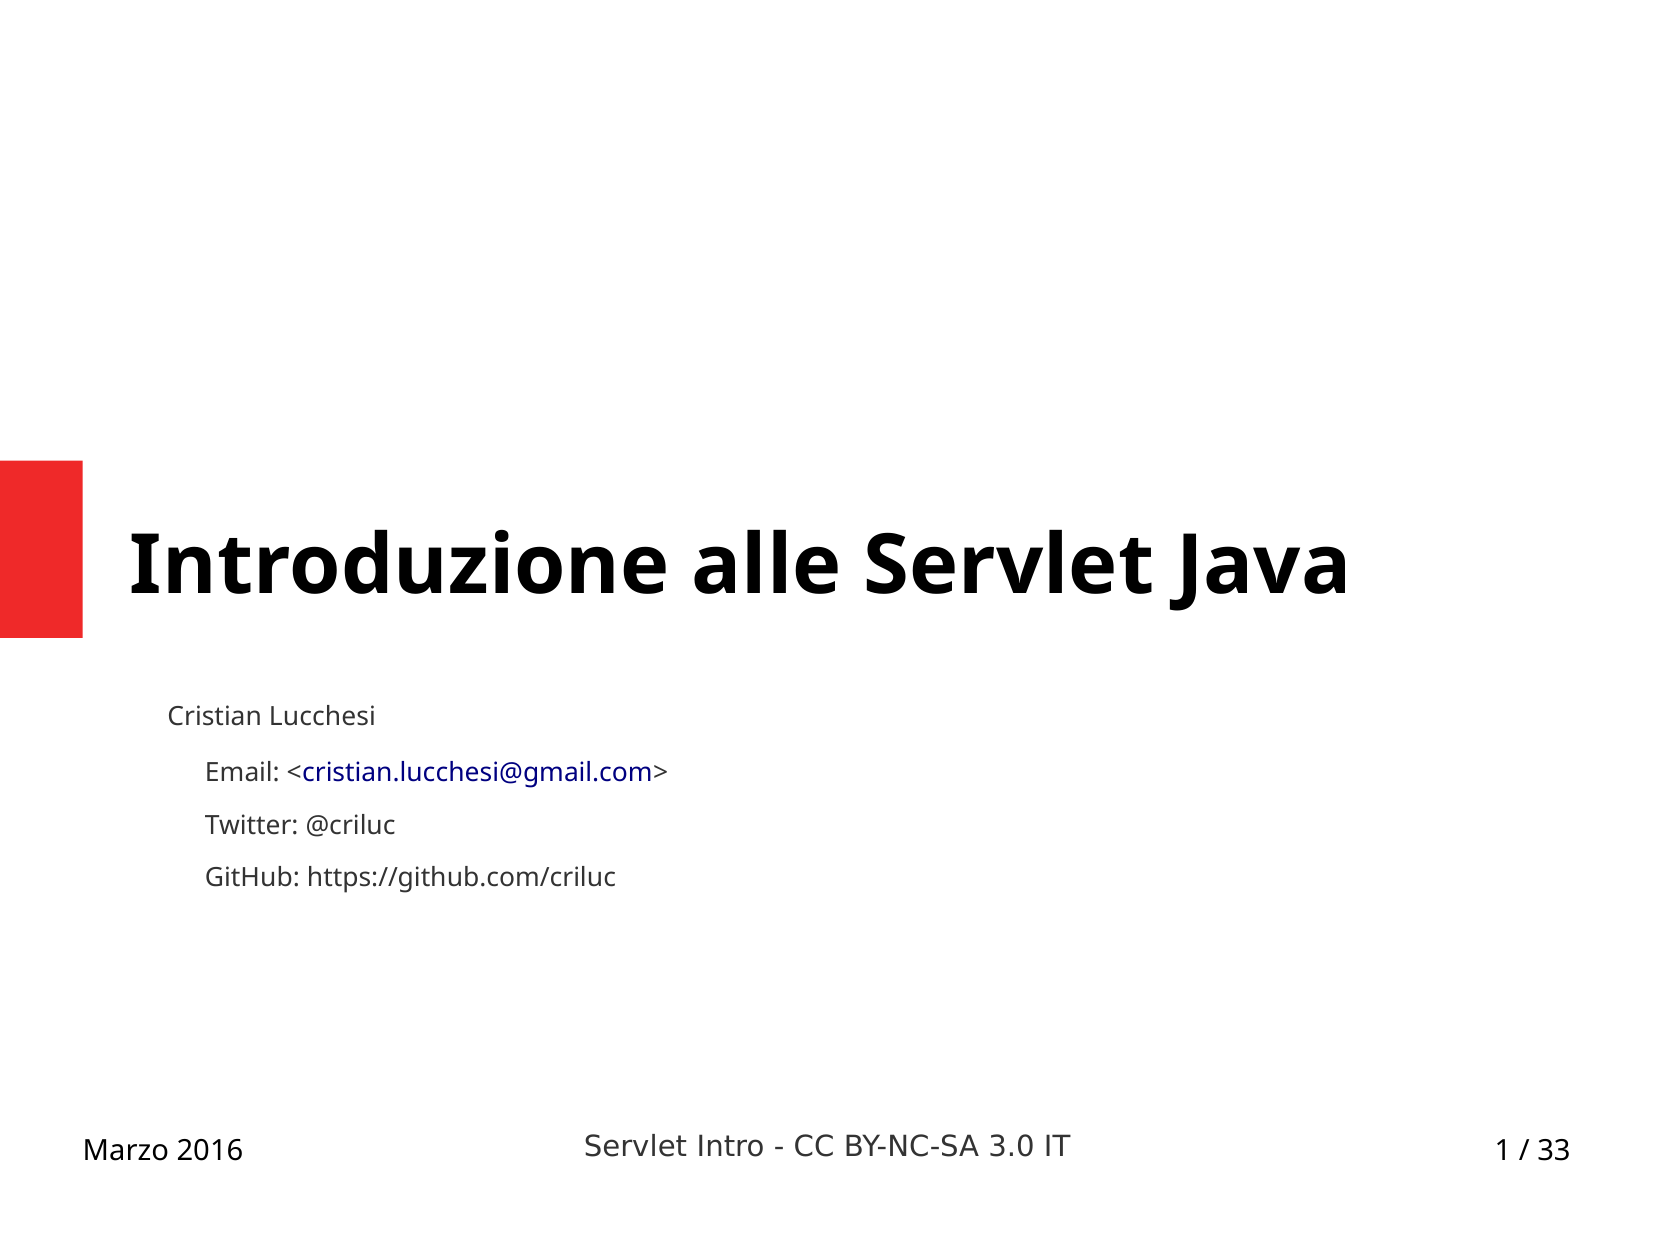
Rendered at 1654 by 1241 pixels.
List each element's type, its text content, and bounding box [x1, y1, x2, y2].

title Introduzione alle Servlet Java [129, 442, 1536, 680]
list Cristian Lucchesi Email: <cristian.lucchesi@gmail.com> Twitter: @criluc GitHub: https://github.com/criluc [129, 696, 1536, 898]
